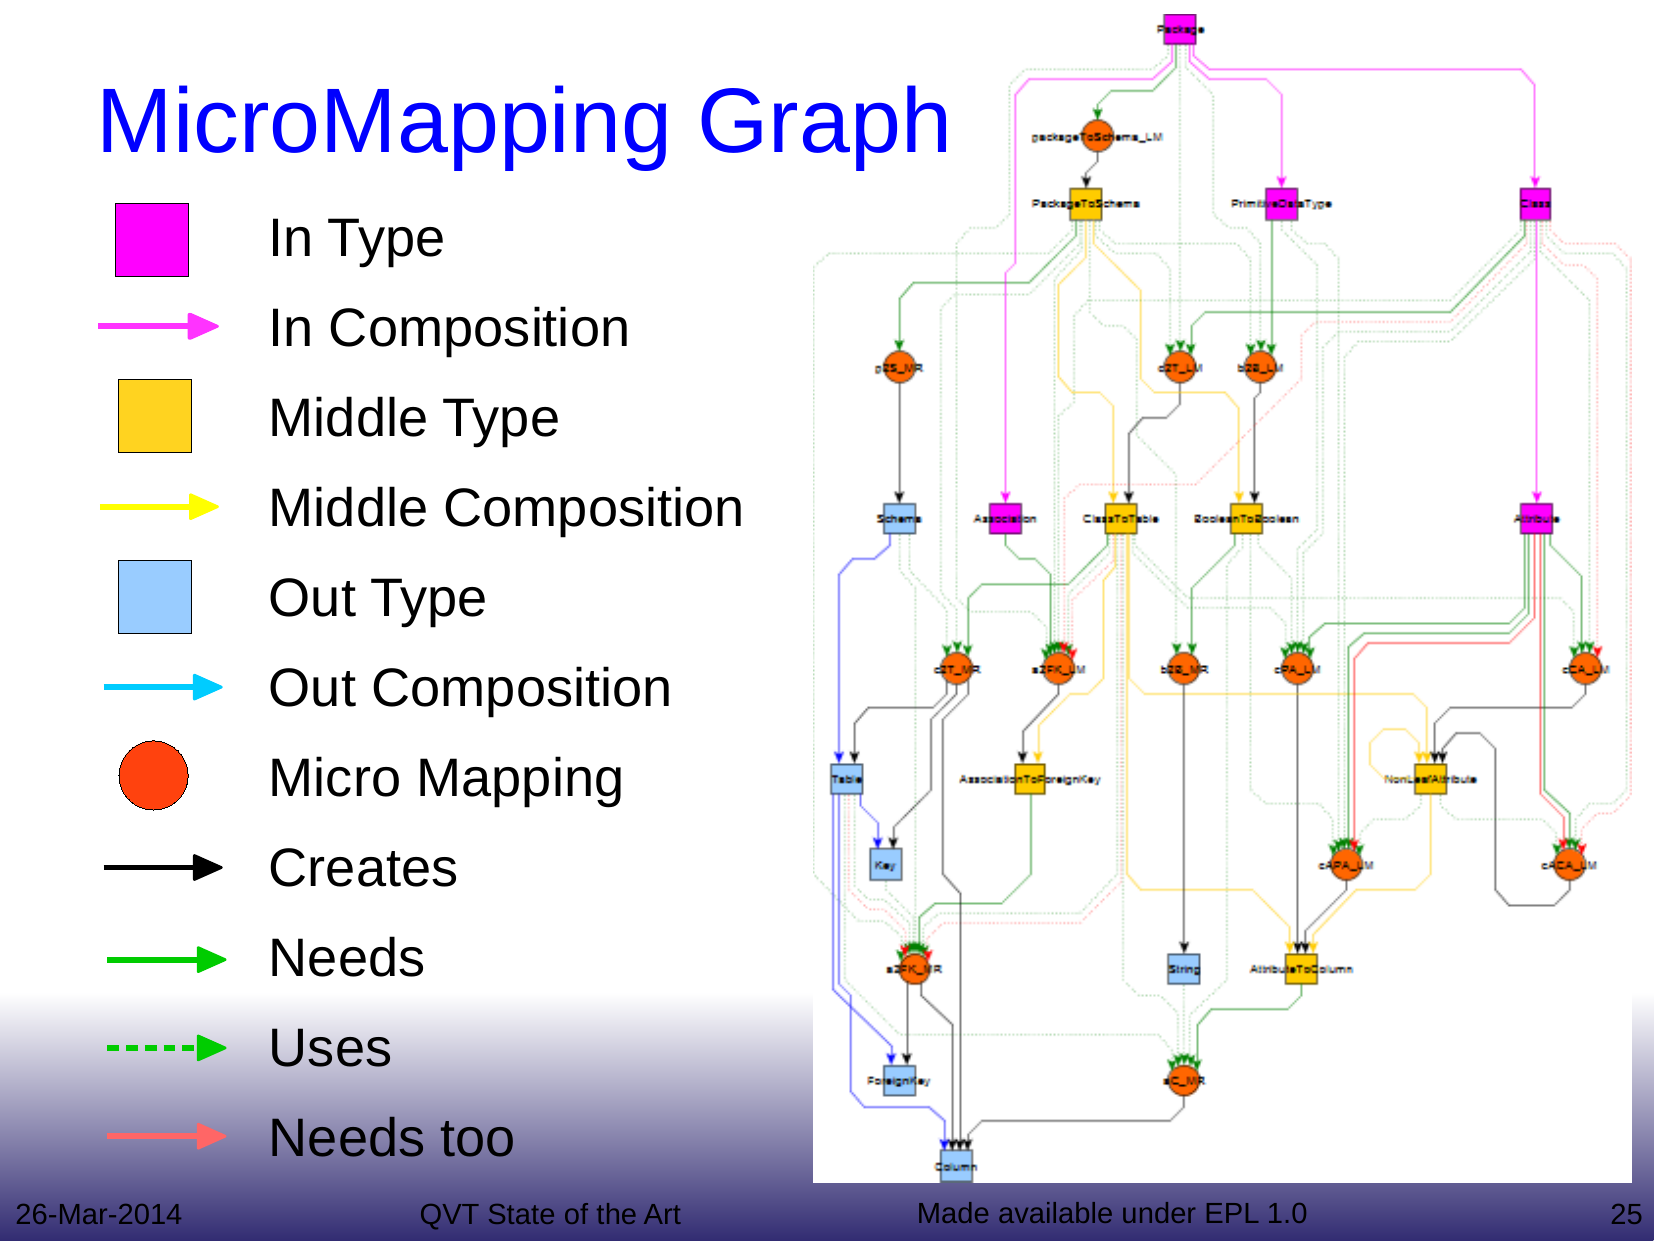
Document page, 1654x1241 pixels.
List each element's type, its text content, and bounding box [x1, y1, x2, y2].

text_box [118, 560, 192, 634]
list In Type In Composition Middle Type Middle Composition Out Type Out Composition Micro Mapping Creates Needs Uses Needs too [268, 207, 761, 1169]
title MicroMapping Graph [82, 49, 968, 192]
text_box [118, 379, 192, 453]
text_box [115, 203, 189, 277]
text_box [118, 740, 189, 811]
picture [813, 14, 1632, 1183]
